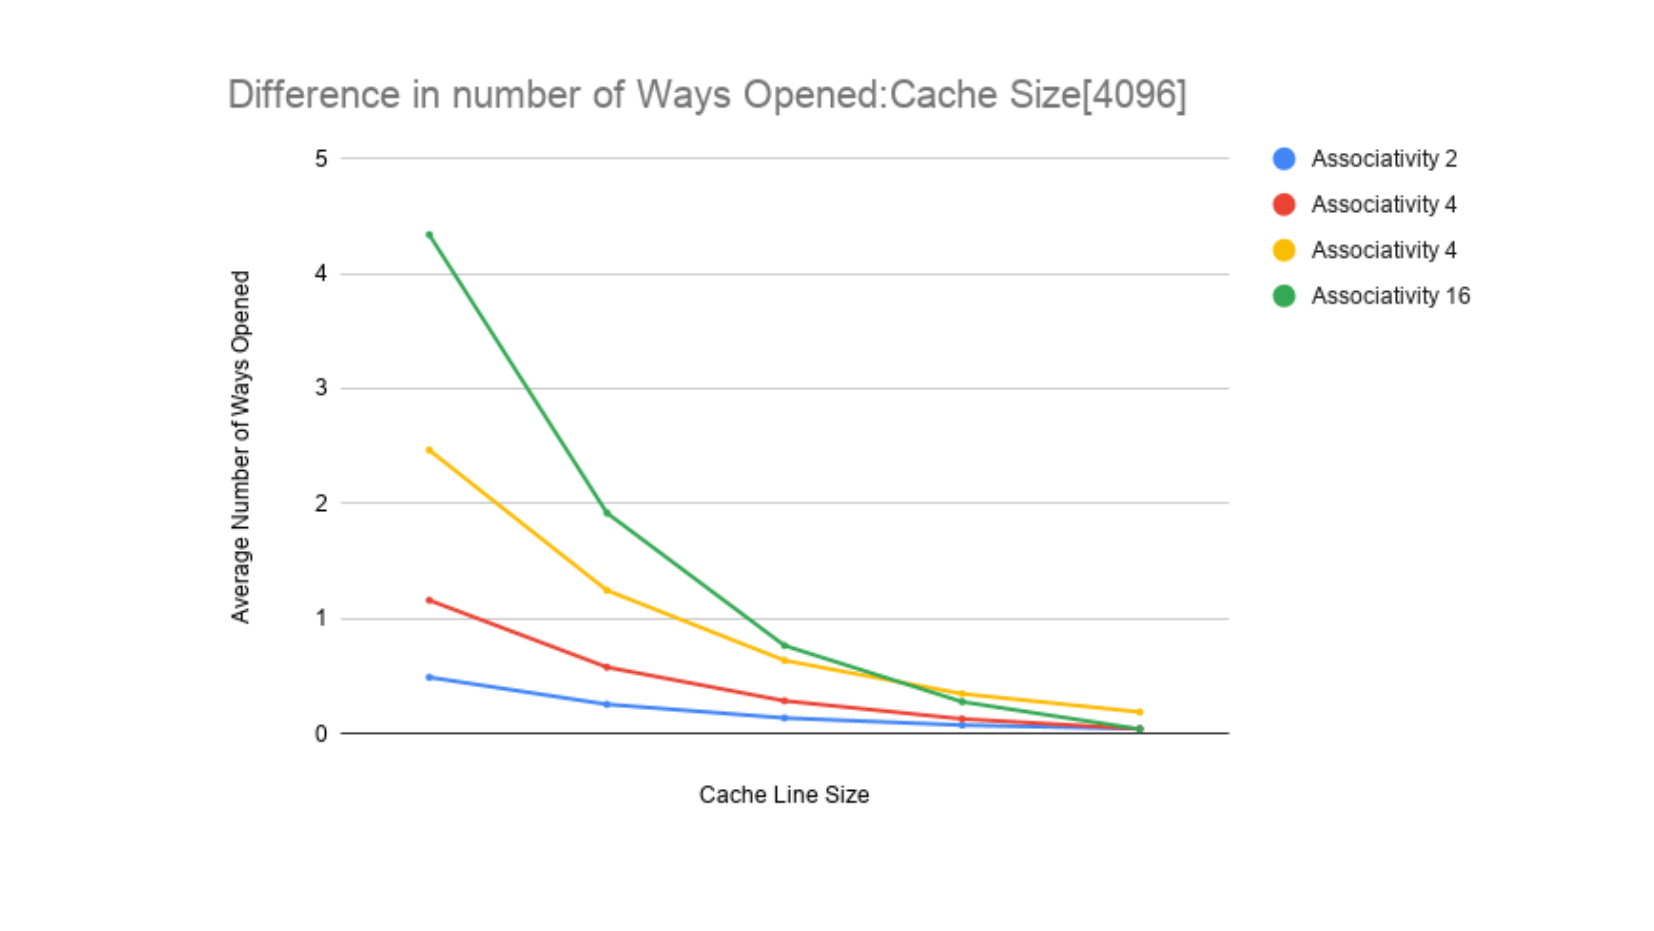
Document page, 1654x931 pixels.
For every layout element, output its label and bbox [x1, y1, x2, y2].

picture [188, 32, 1512, 849]
